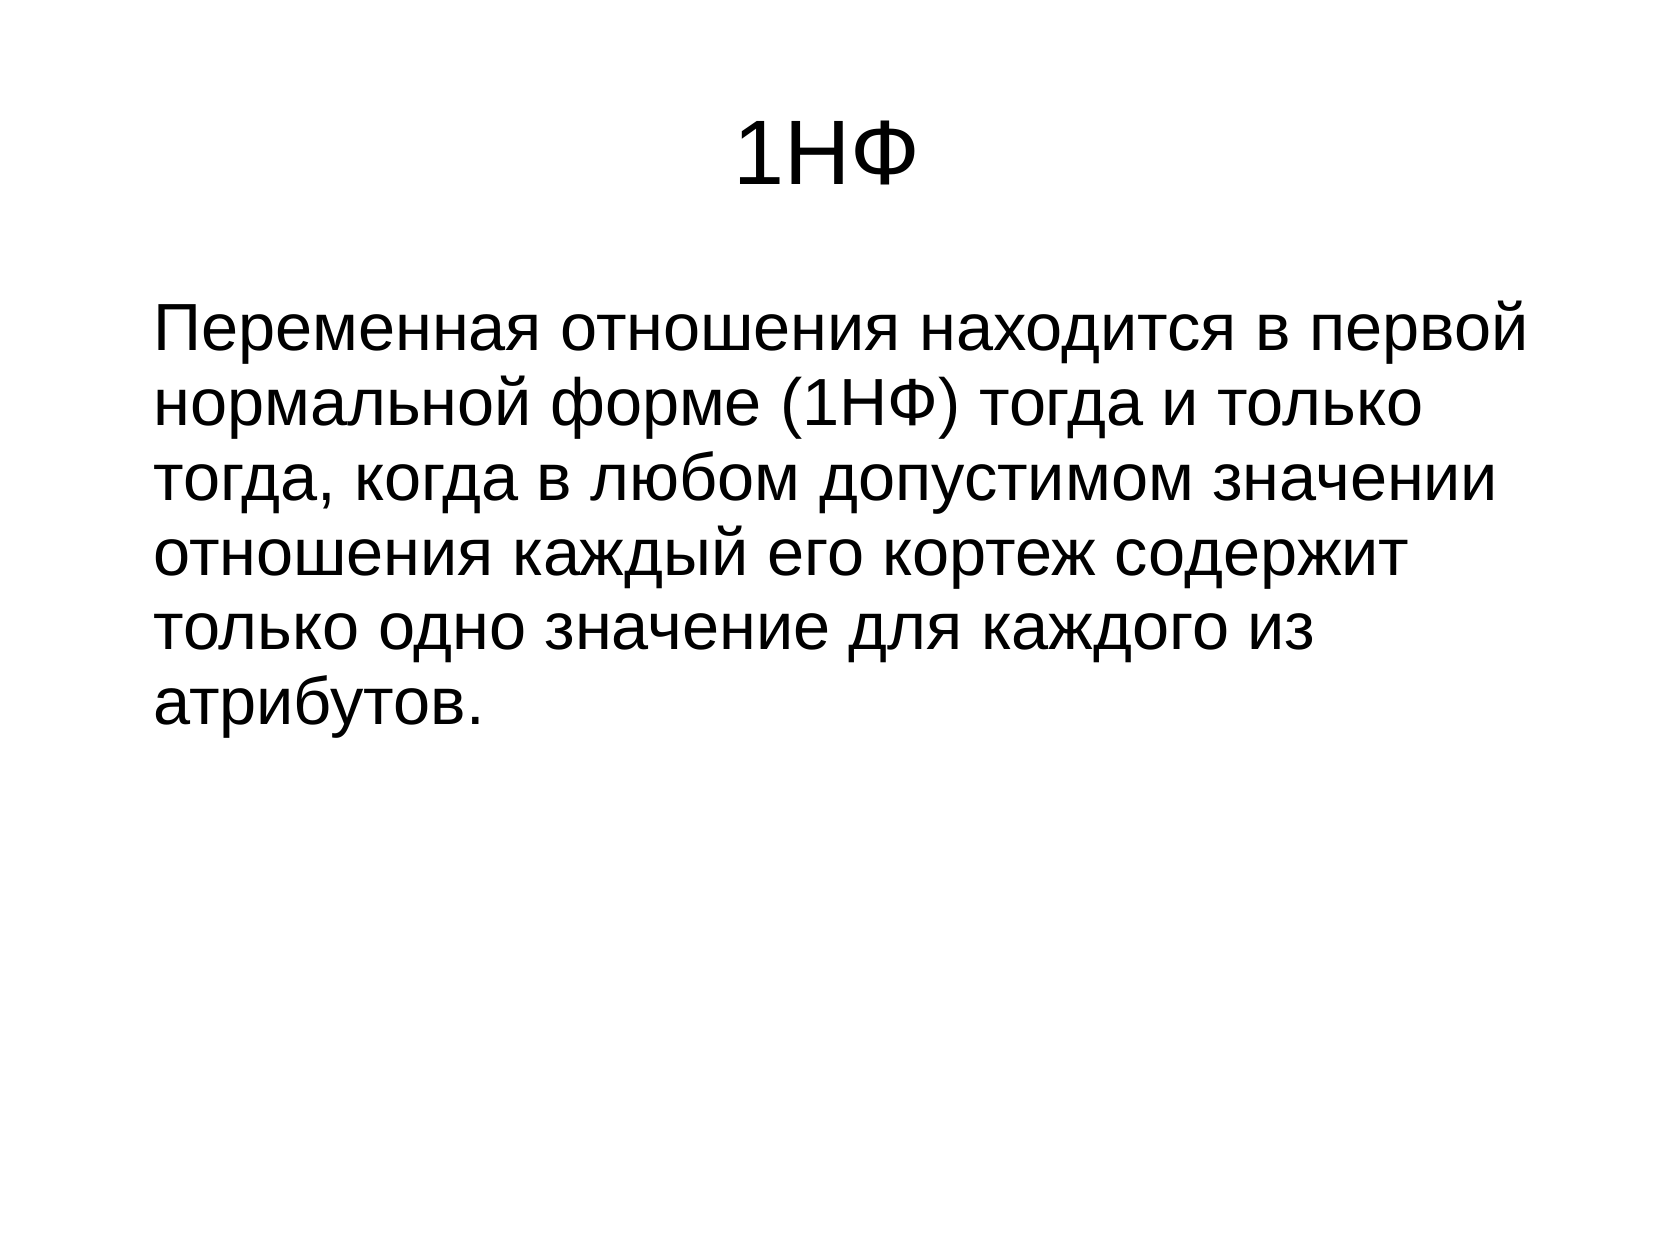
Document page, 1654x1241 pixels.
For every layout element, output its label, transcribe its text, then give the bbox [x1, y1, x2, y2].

title 1НФ [82, 49, 1571, 257]
list Переменная отношения находится в первой нормальной форме (1НФ) тогда и только тогда, когда в любом допустимом значении отношения каждый его кортеж содержит только одно значение для каждого из атрибутов. [82, 290, 1571, 1010]
